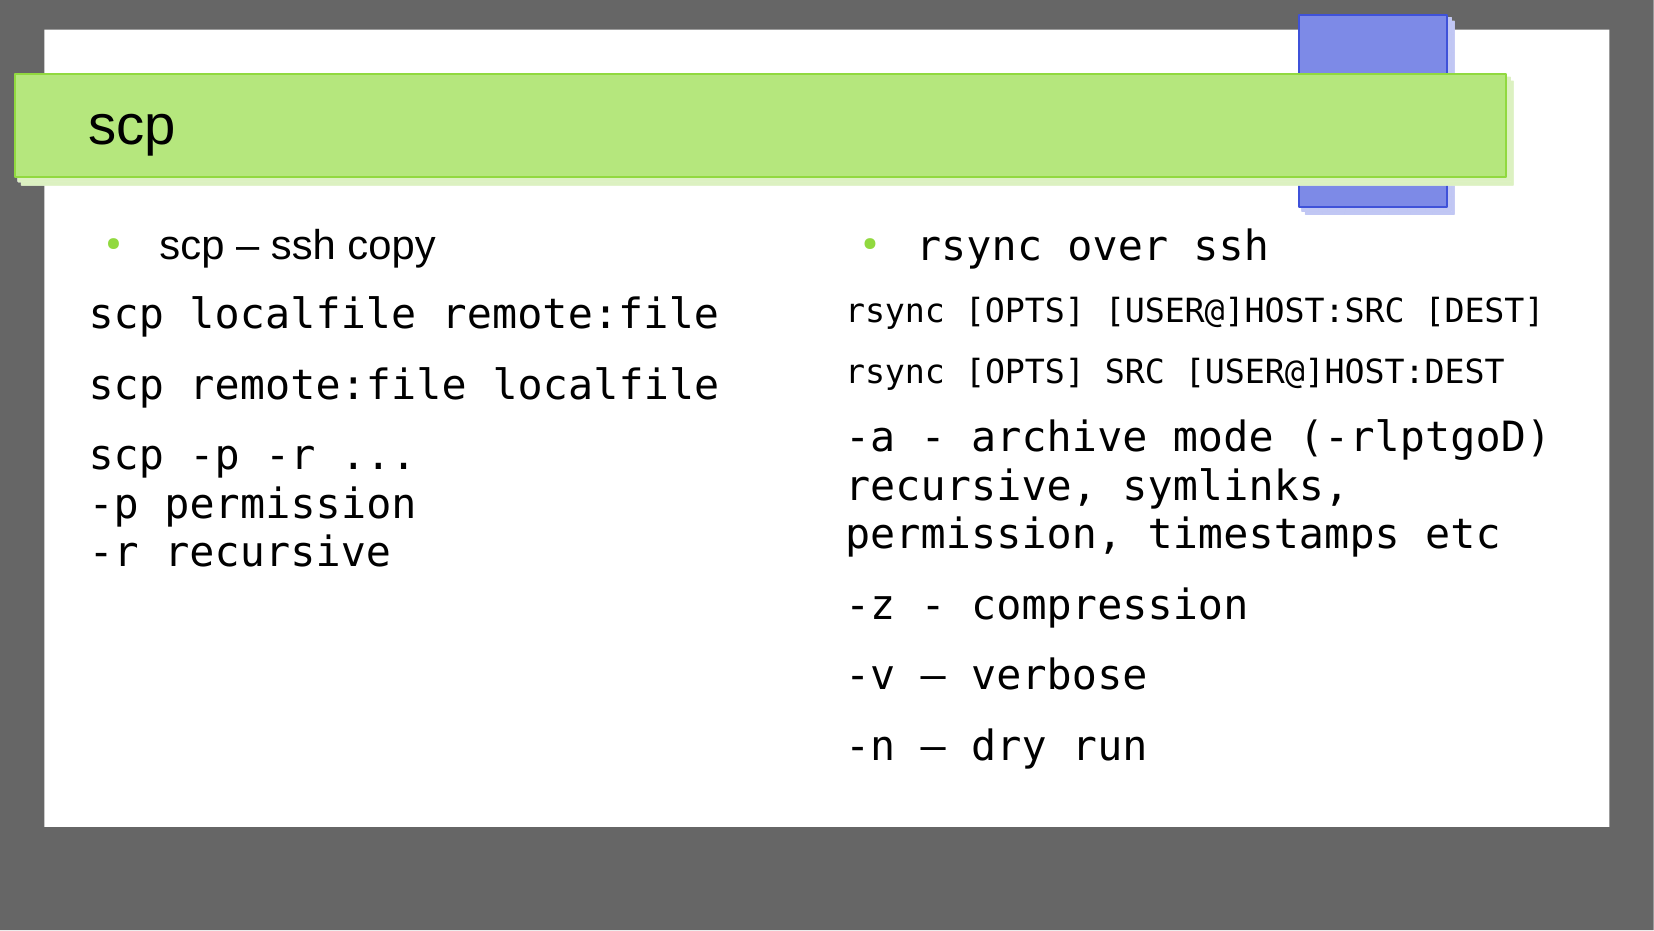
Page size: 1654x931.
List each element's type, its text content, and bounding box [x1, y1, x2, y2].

title scp [88, 73, 1506, 178]
list scp – ssh copy scp localfile remote:file scp remote:file localfile scp -p -r ... -p permission -r recursive [88, 221, 809, 813]
list rsync over ssh rsync [OPTS] [USER@]HOST:SRC [DEST] rsync [OPTS] SRC [USER@]HOST:DEST -a - archive mode (-rlptgoD) recursive, symlinks, permission, timestamps etc -z - compression -v – verbose -n – dry run [845, 221, 1566, 813]
